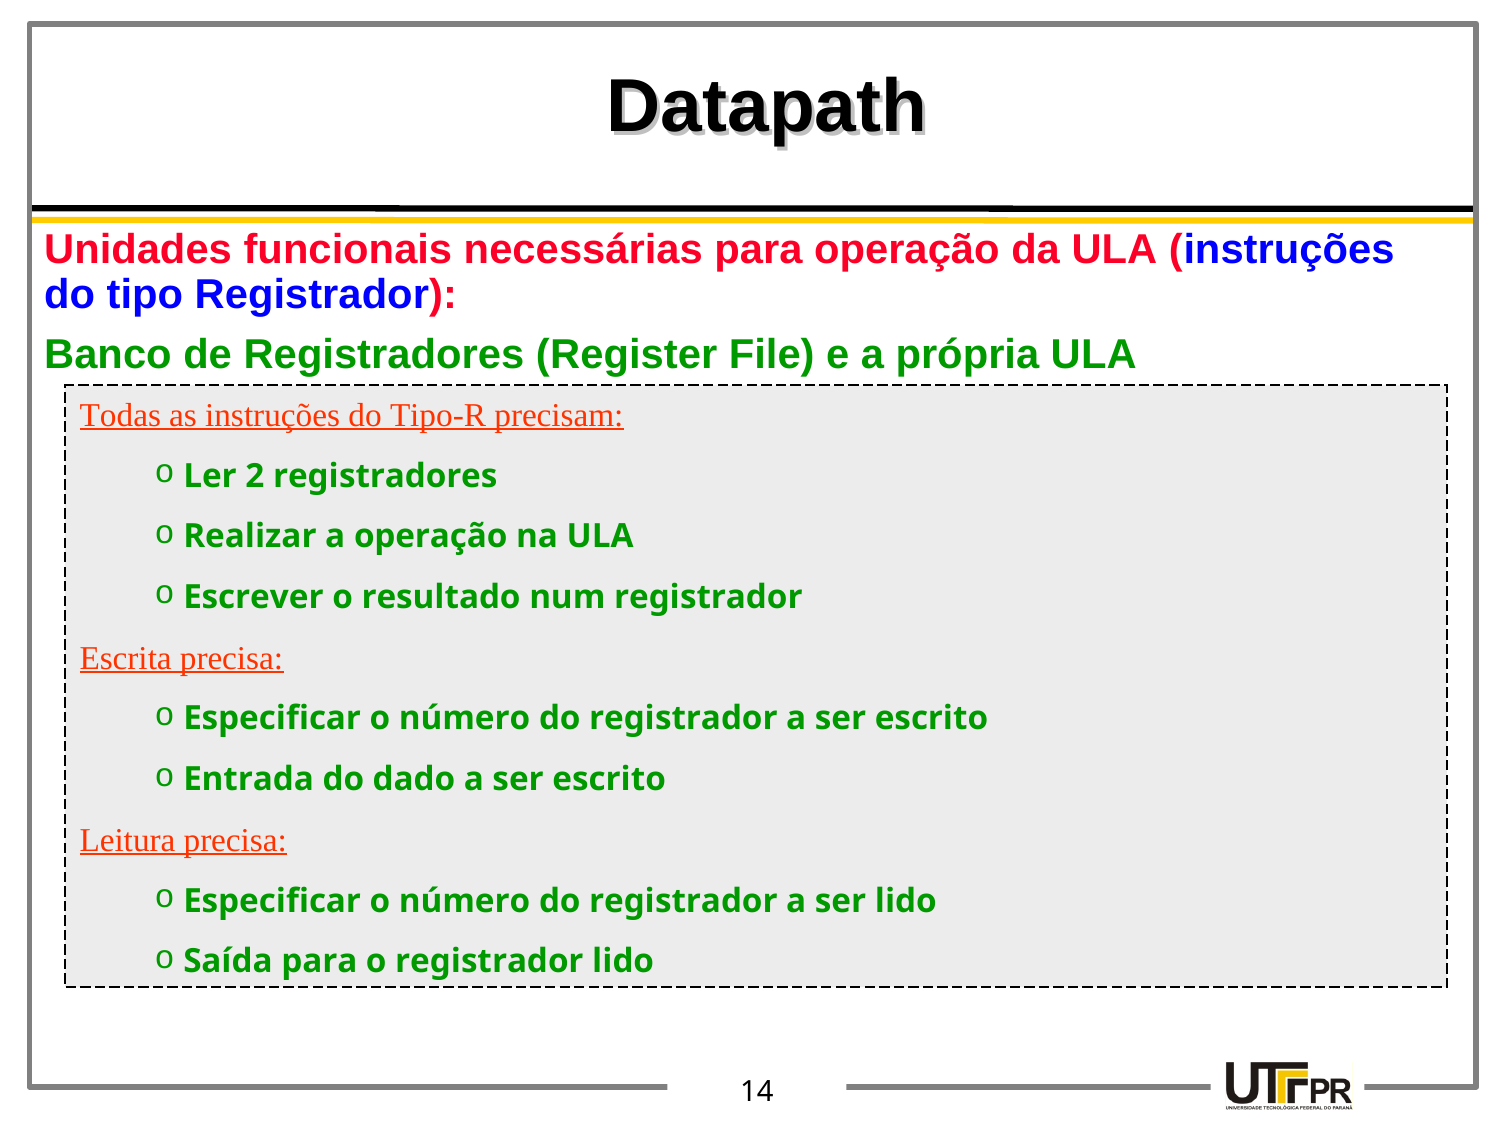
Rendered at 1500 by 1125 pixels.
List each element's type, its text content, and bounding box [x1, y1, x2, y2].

picture [1225, 1062, 1353, 1110]
title Datapath [29, 59, 1477, 207]
text_box Todas as instruções do Tipo-R precisam: Ler 2 registradores Realizar a operação na ULA Escrever o resultado num registrador Escrita precisa: Especificar o número do registrador a ser escrito Entrada do dado a ser escrito Leitura precisa: Especificar o número do registrador a ser lido Saída para o registrador lido [64, 385, 1447, 988]
list Unidades funcionais necessárias para operação da ULA (instruções do tipo Registrador): Banco de Registradores (Register File) e a própria ULA [29, 219, 1471, 566]
